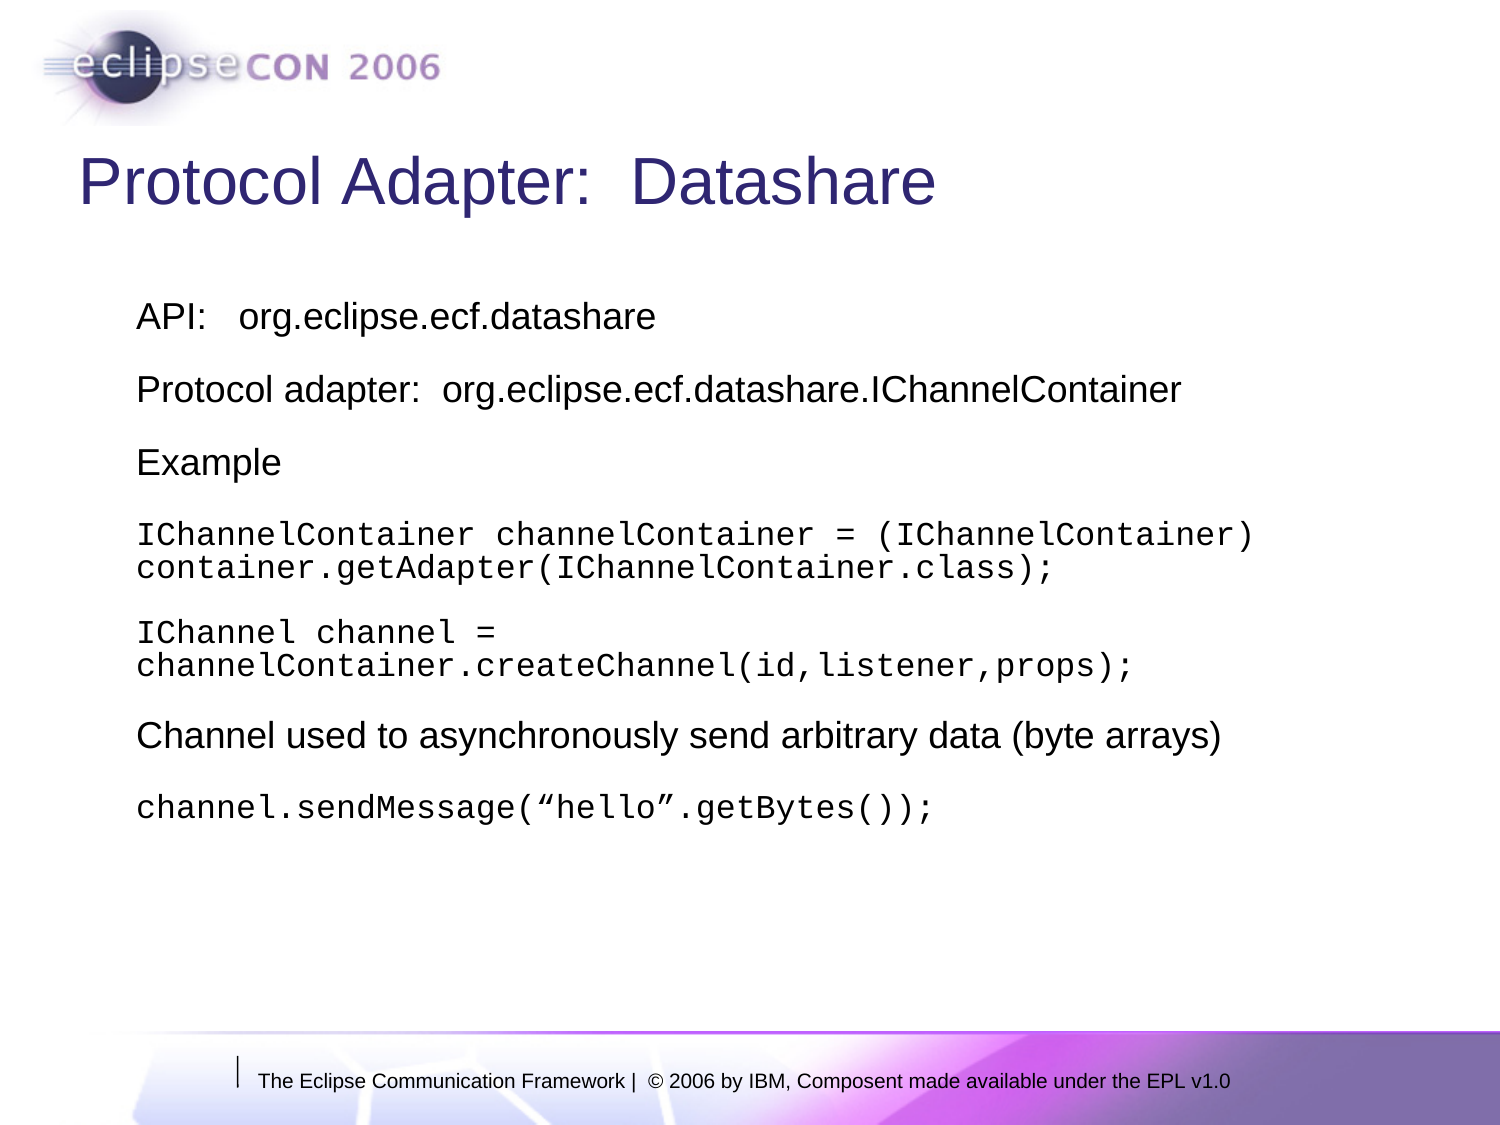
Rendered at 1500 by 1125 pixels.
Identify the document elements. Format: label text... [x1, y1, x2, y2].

picture [31, 10, 1040, 126]
title Protocol Adapter: Datashare [78, 148, 1432, 224]
picture [0, 1031, 1500, 1125]
text_box API: org.eclipse.ecf.datashare Protocol adapter: org.eclipse.ecf.datashare.IChannelContainer Example IChannelContainer channelContainer = (IChannelContainer) container.getAdapter(IChannelContainer.class); IChannel channel = channelContainer.createChannel(id,listener,props); Channel used to asynchronously send arbitrary data (byte arrays) channel.sendMessage(“hello”.getBytes()); [121, 292, 1398, 1012]
